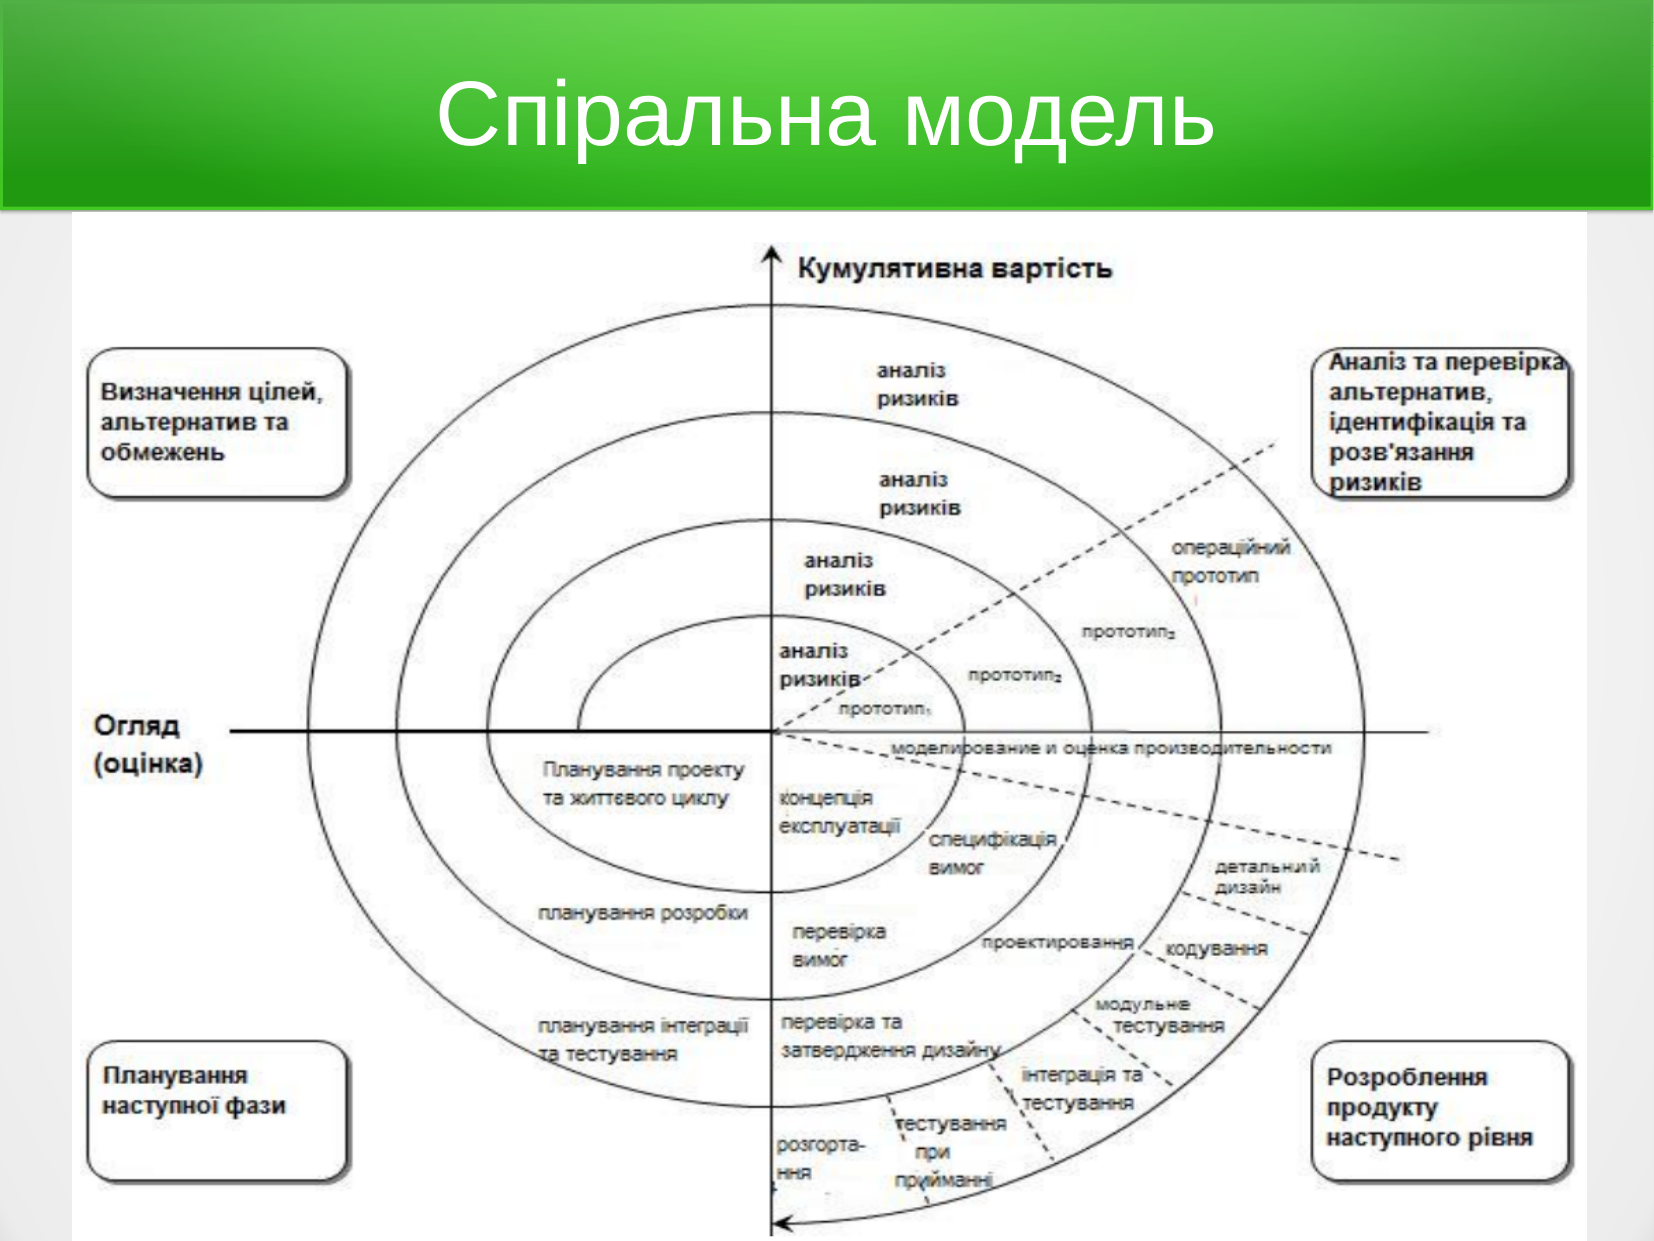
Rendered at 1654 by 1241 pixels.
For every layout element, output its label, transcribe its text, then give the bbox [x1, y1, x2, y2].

picture [72, 212, 1587, 1241]
title Спіральна модель [82, 49, 1571, 179]
